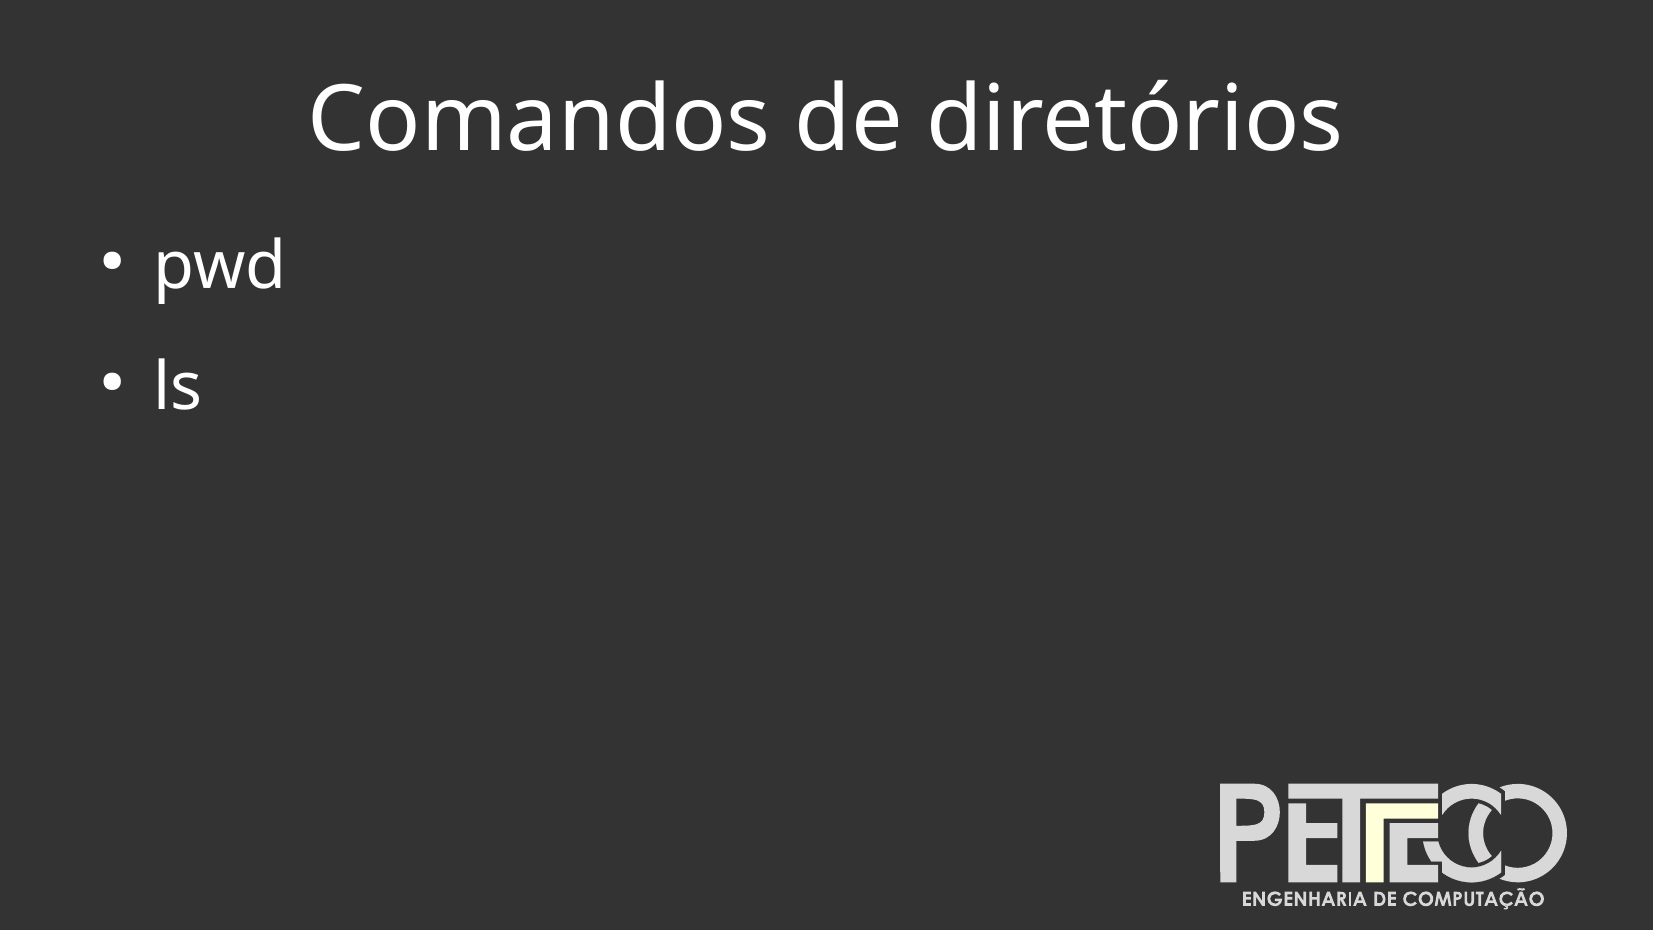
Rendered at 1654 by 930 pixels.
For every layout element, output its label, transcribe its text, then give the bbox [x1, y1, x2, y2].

list pwd ls [82, 217, 1571, 757]
title Comandos de diretórios [82, 37, 1571, 193]
